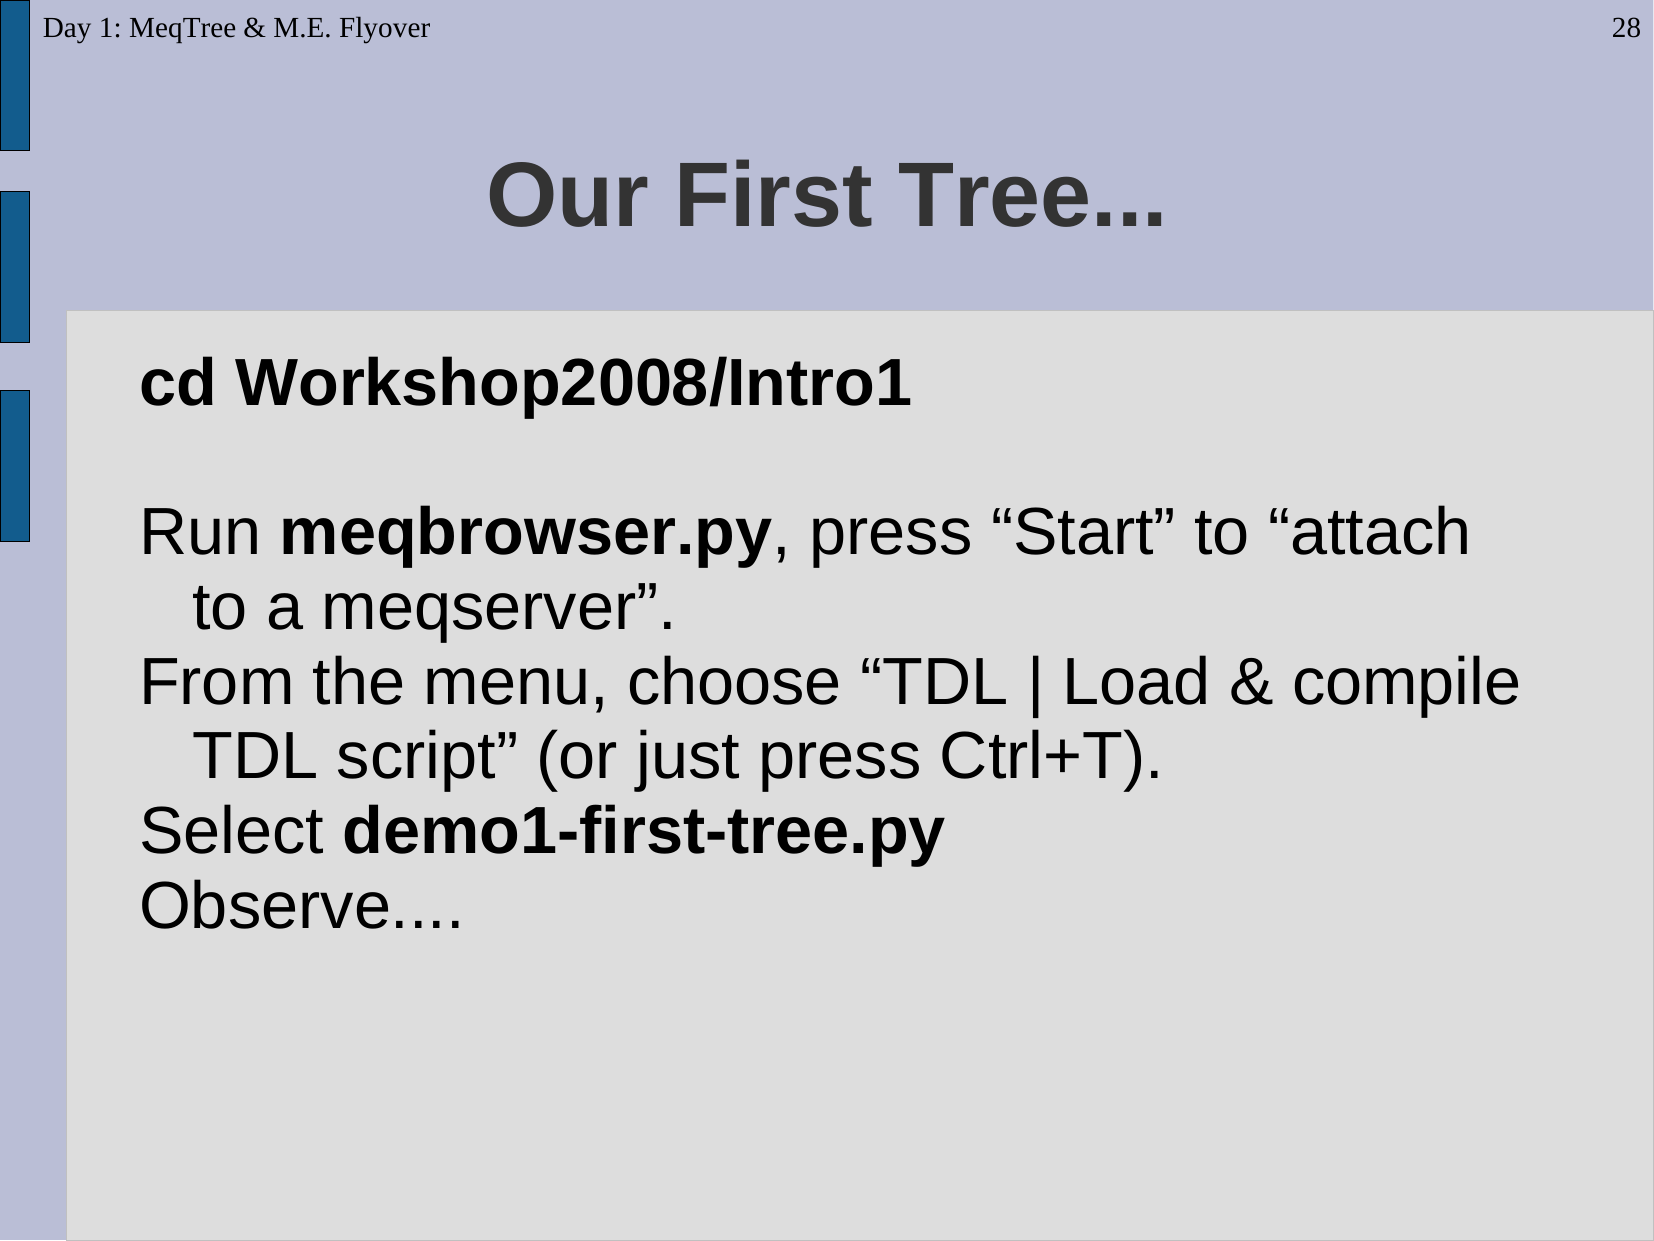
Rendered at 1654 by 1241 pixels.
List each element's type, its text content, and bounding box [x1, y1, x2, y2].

title Our First Tree... [121, 91, 1534, 299]
list cd Workshop2008/Intro1 Run meqbrowser.py, press “Start” to “attach to a meqserver”. From the menu, choose “TDL | Load & compile TDL script” (or just press Ctrl+T). Select demo1-first-tree.py Observe.... [121, 344, 1534, 1127]
